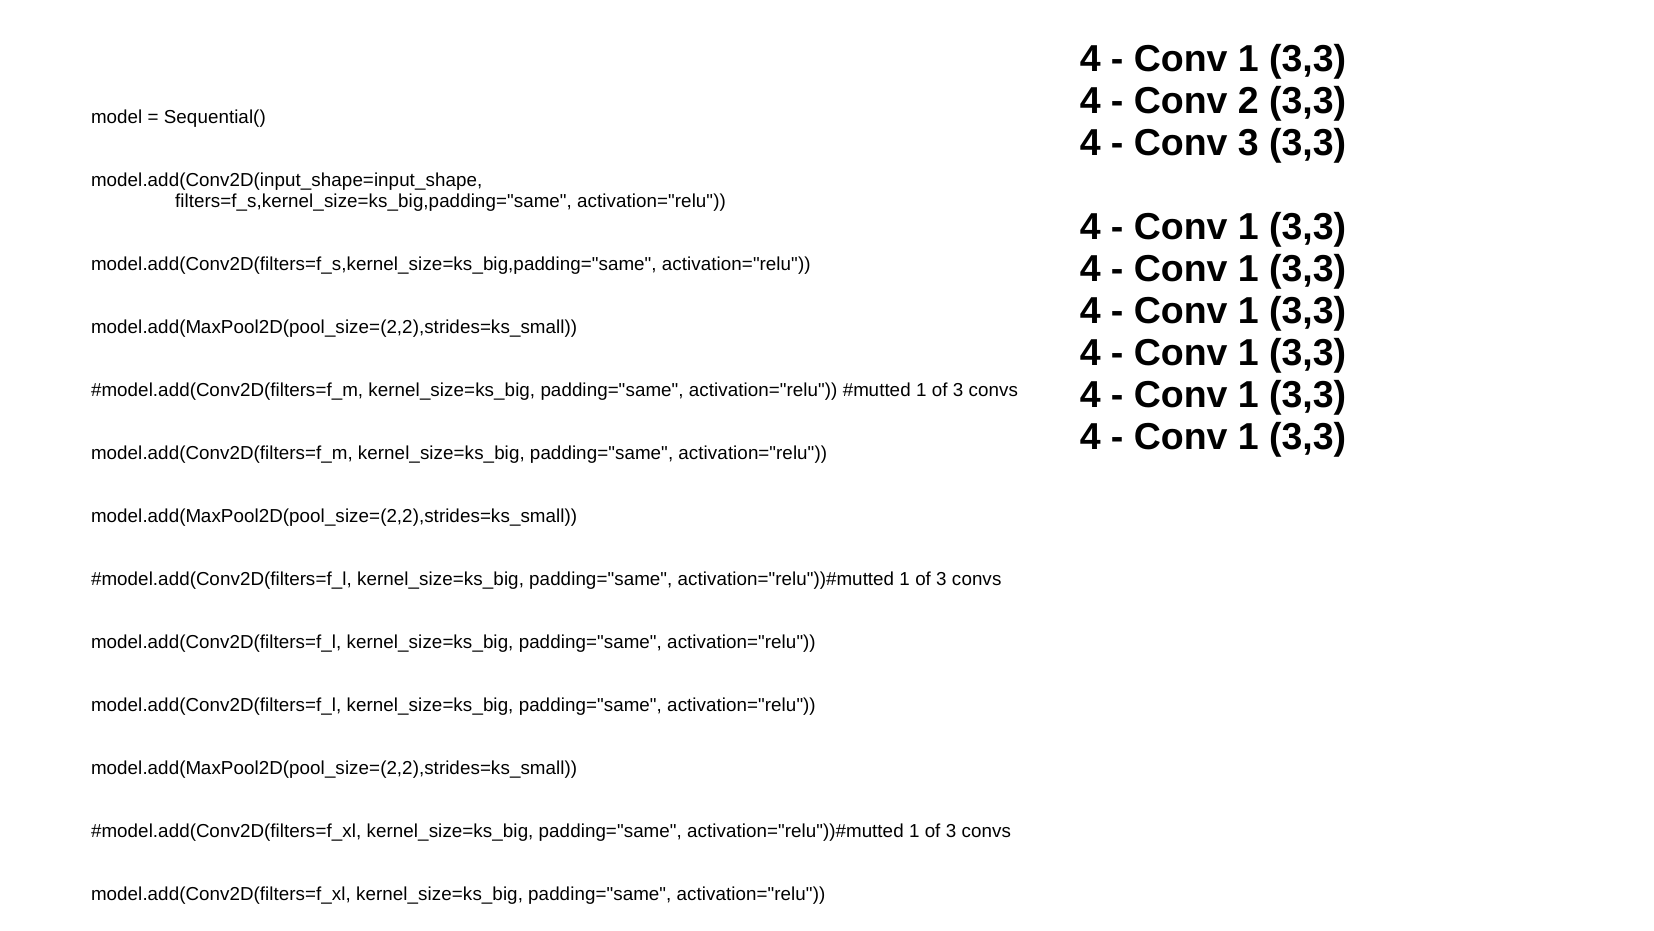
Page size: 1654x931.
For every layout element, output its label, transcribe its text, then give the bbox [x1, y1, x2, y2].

text_box model = Sequential() model.add(Conv2D(input_shape=input_shape, filters=f_s,kernel_size=ks_big,padding="same", activation="relu")) model.add(Conv2D(filters=f_s,kernel_size=ks_big,padding="same", activation="relu")) model.add(MaxPool2D(pool_size=(2,2),strides=ks_small)) #model.add(Conv2D(filters=f_m, kernel_size=ks_big, padding="same", activation="relu")) #mutted 1 of 3 convs model.add(Conv2D(filters=f_m, kernel_size=ks_big, padding="same", activation="relu")) model.add(MaxPool2D(pool_size=(2,2),strides=ks_small)) #model.add(Conv2D(filters=f_l, kernel_size=ks_big, padding="same", activation="relu"))#mutted 1 of 3 convs model.add(Conv2D(filters=f_l, kernel_size=ks_big, padding="same", activation="relu")) model.add(Conv2D(filters=f_l, kernel_size=ks_big, padding="same", activation="relu")) model.add(MaxPool2D(pool_size=(2,2),strides=ks_small)) #model.add(Conv2D(filters=f_xl, kernel_size=ks_big, padding="same", activation="relu"))#mutted 1 of 3 convs model.add(Conv2D(filters=f_xl, kernel_size=ks_big, padding="same", activation="relu")) model.add(Conv2D(filters=f_xl, kernel_size=ks_big, padding="same", activation="relu")) model.add(MaxPool2D(pool_size=(2,2),strides=ks_small)) #model.add(Conv2D(filters=f_xl, kernel_size=ks_big, padding="same", activation="relu"))#mutted last step because it was already 2! #model.add(Conv2D(filters=f_xl, kernel_size=ks_big, padding="same", activation="relu")) #model.add(Conv2D(filters=f_xl, kernel_size=ks_big, padding="same", activation="relu")) #model.add(MaxPool2D(pool_size=(2,2),strides=ks_small)) model.add(Flatten()) model.add(Dense(units=dense_neurons,activation="relu")) model.add(Dense(units=dense_neurons,activation="relu")) [45, 98, 1516, 931]
text_box 4 - Conv 1 (3,3) 4 - Conv 2 (3,3) 4 - Conv 3 (3,3) 4 - Conv 1 (3,3) 4 - Conv 1 (3,3) 4 - Conv 1 (3,3) 4 - Conv 1 (3,3) 4 - Conv 1 (3,3) 4 - Conv 1 (3,3) [1065, 30, 1576, 465]
